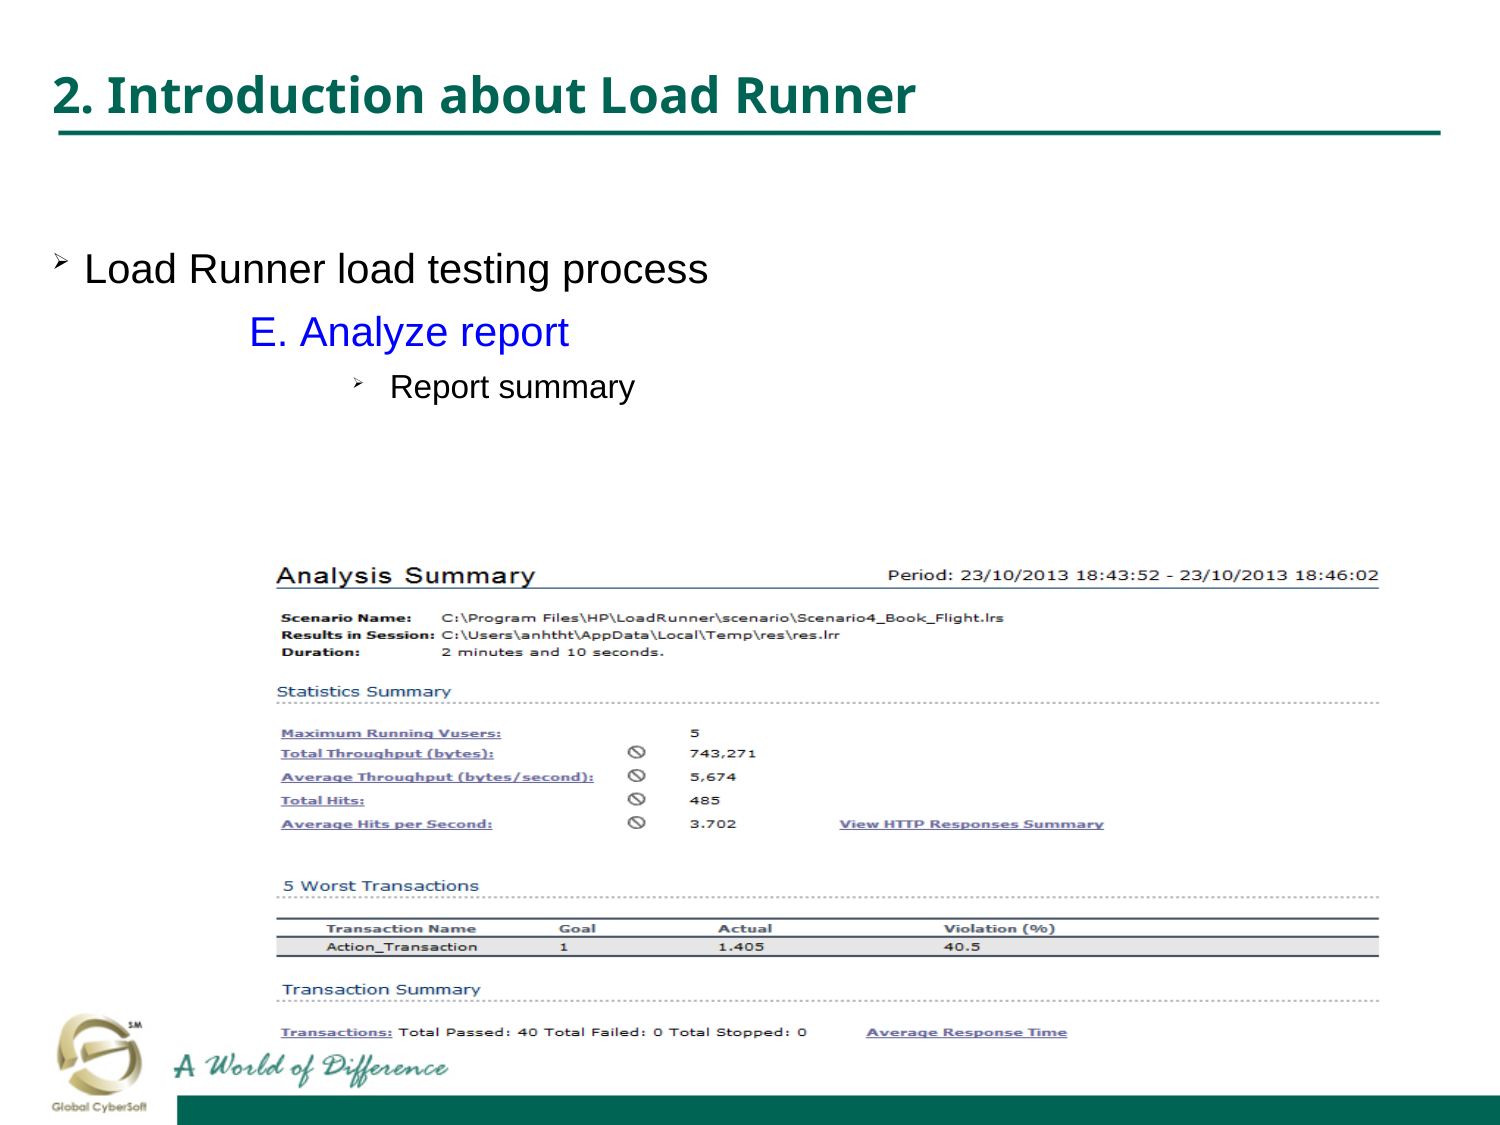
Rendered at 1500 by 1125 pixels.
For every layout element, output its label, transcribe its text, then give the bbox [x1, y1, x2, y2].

picture [0, 0, 1500, 1125]
title 2. Introduction about Load Runner [37, 0, 1463, 155]
list Load Runner load testing process E. Analyze report Report summary [37, 155, 1463, 1006]
